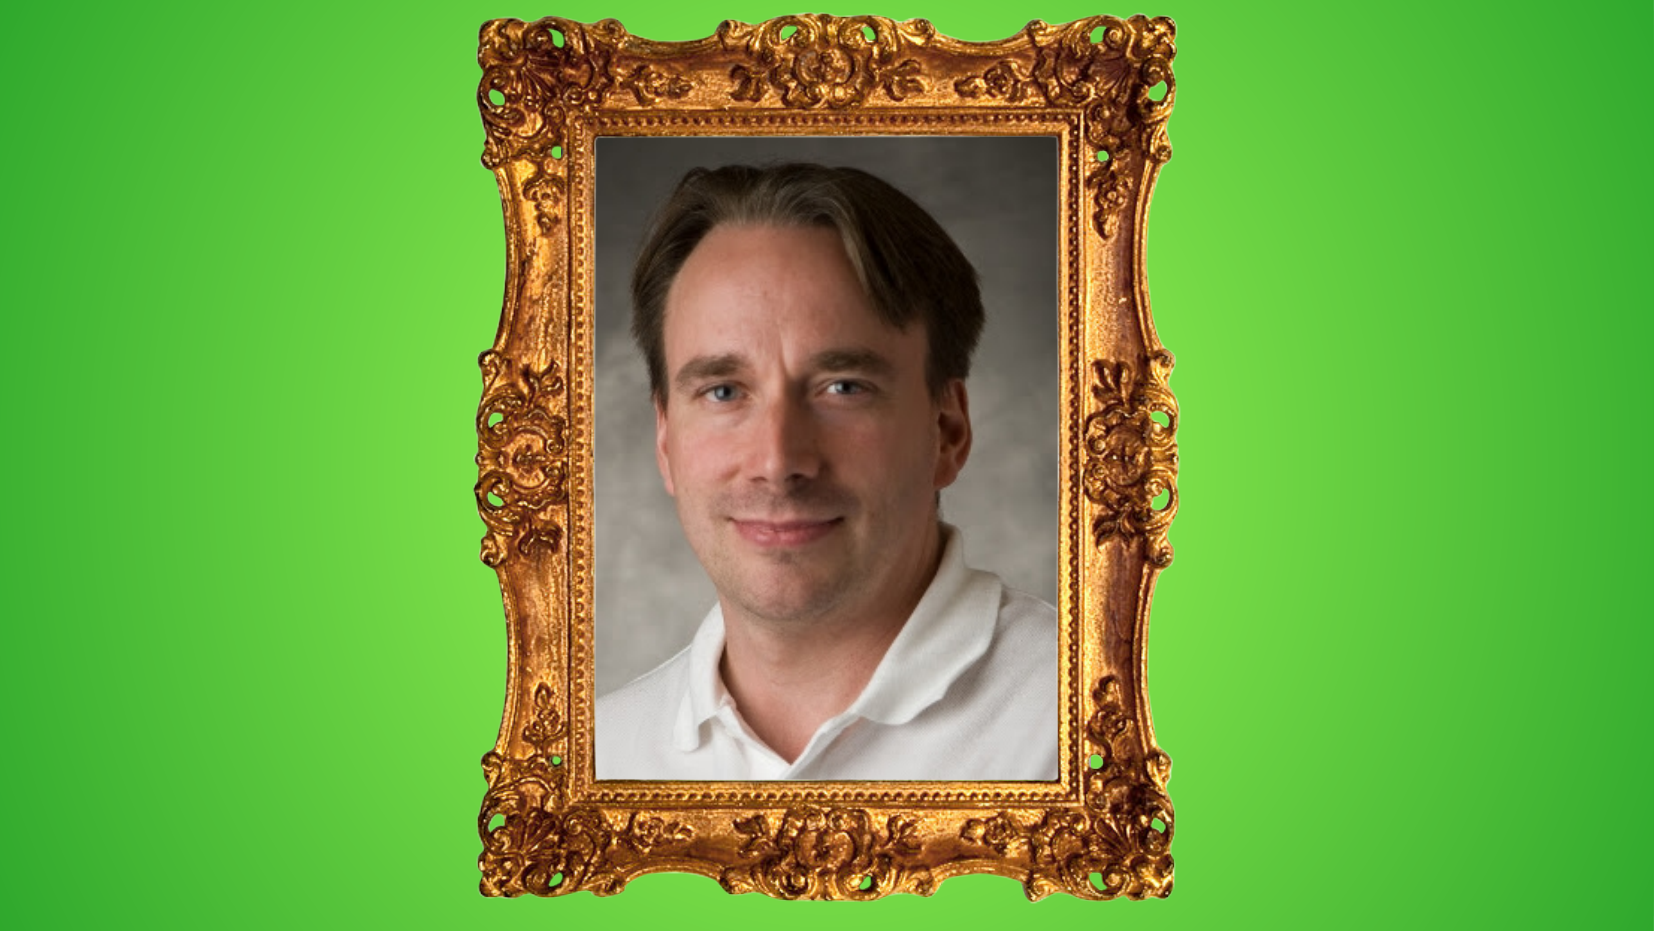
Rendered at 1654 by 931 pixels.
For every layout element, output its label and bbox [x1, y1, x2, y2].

picture [472, 11, 1182, 905]
